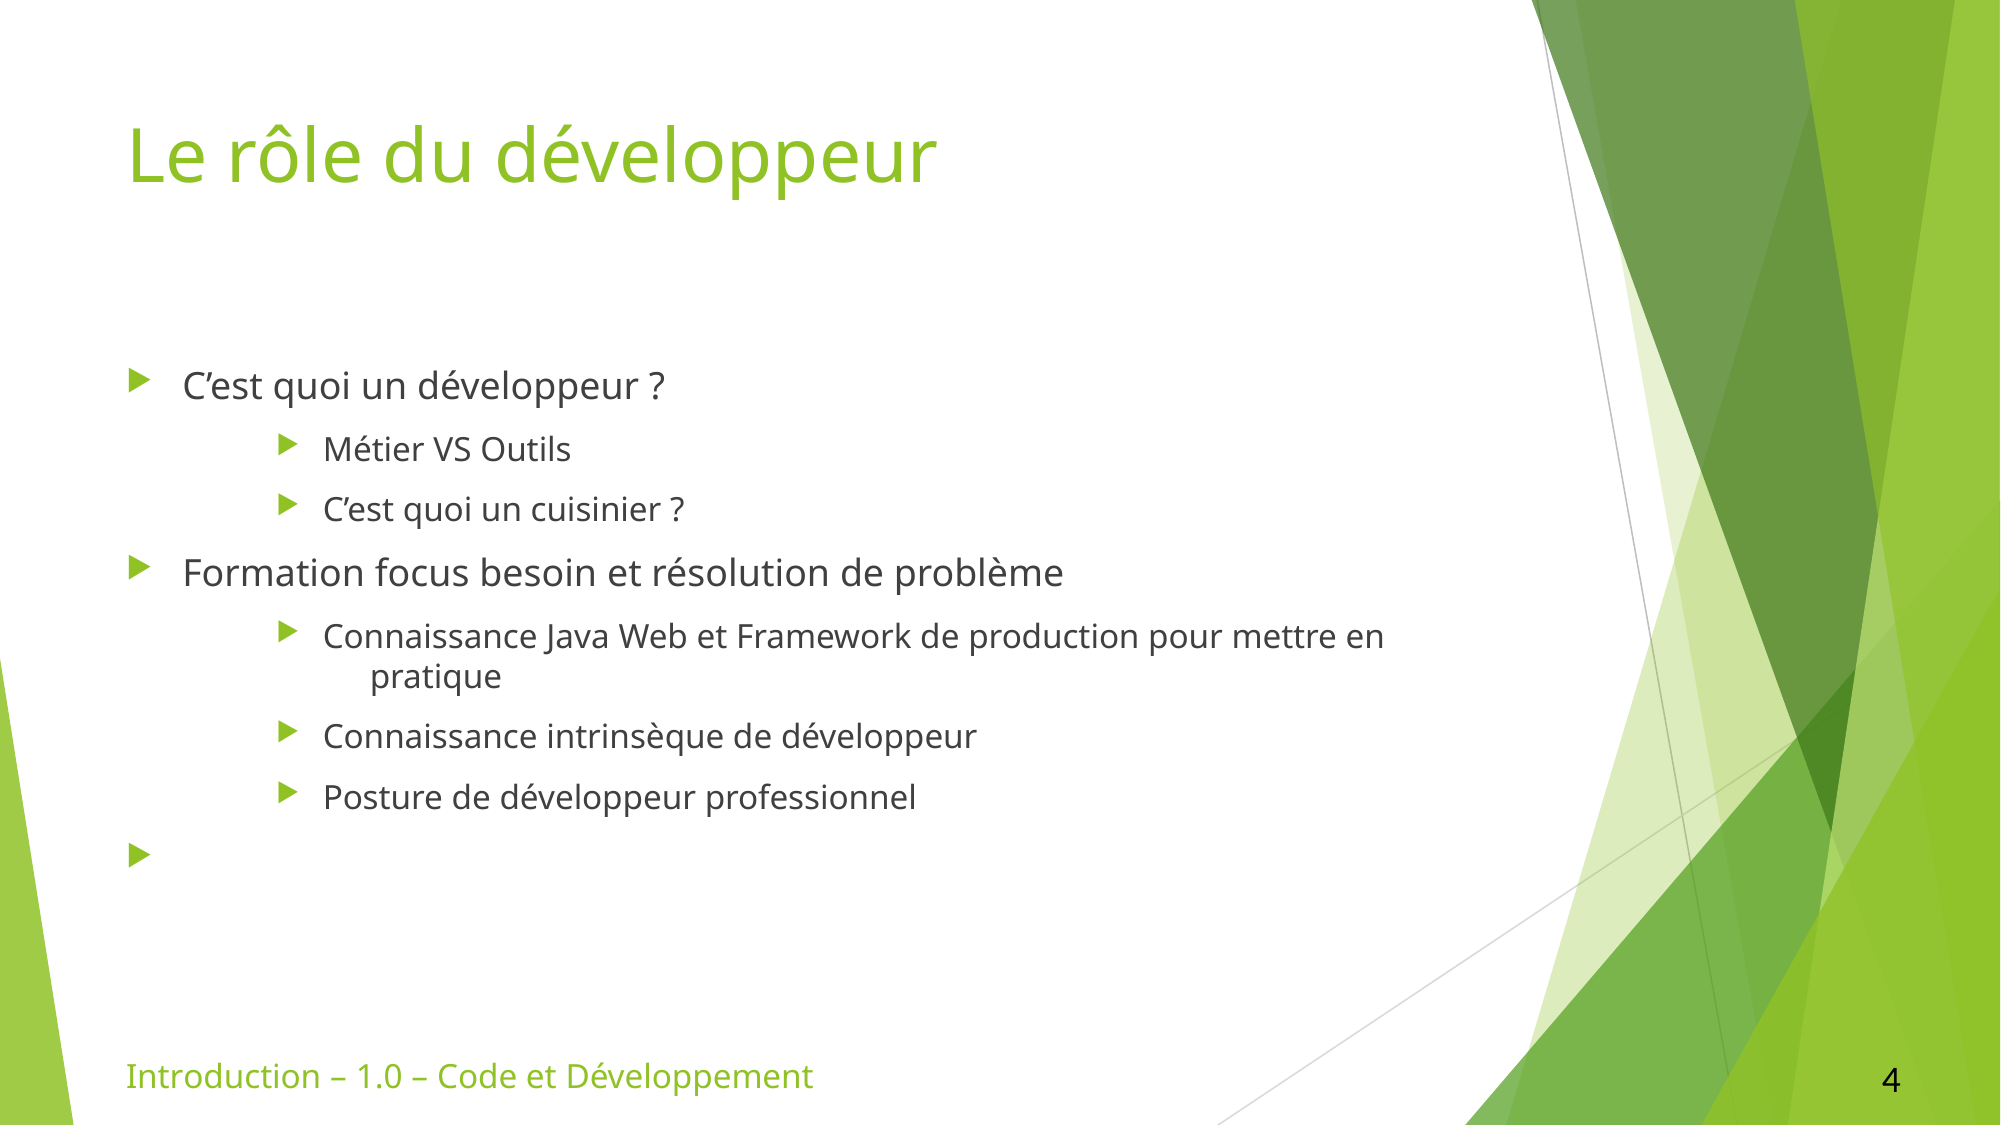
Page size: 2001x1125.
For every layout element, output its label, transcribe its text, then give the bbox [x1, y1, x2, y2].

title Le rôle du développeur [111, 99, 1522, 317]
list C’est quoi un développeur ? Métier VS Outils C’est quoi un cuisinier ? Formation focus besoin et résolution de problème Connaissance Java Web et Framework de production pour mettre en pratique Connaissance intrinsèque de développeur Posture de développeur professionnel [111, 354, 1522, 992]
text_box [1866, 1047, 1979, 1108]
text_box Introduction – 1.0 – Code et Développement [111, 1047, 1094, 1109]
